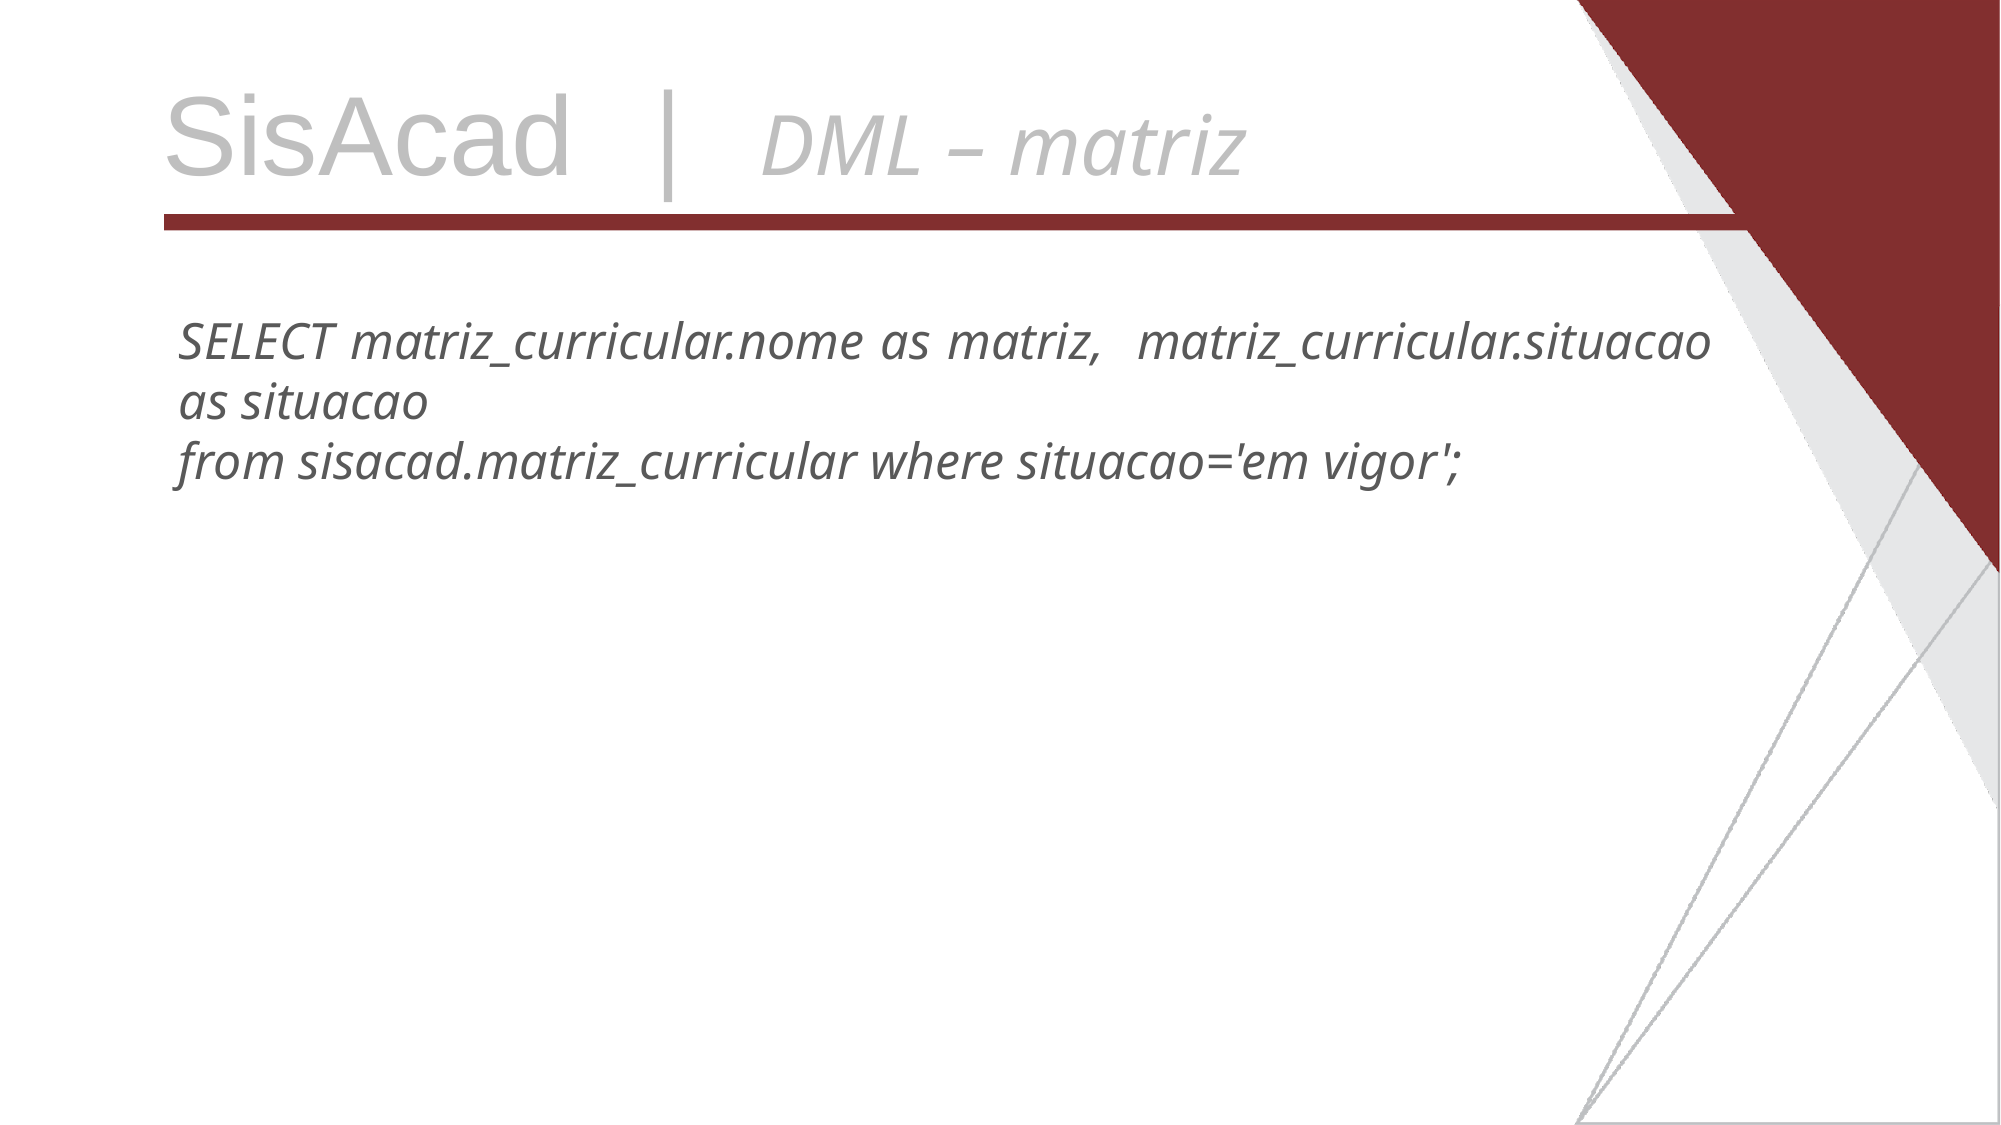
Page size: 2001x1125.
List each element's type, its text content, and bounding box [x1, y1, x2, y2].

text_box [164, 214, 1927, 231]
text_box SELECT matriz_curricular.nome as matriz, matriz_curricular.situacao as situacao from sisacad.matriz_curricular where situacao='em vigor'; [164, 302, 1730, 1125]
text_box SisAcad | DML – matriz [147, 55, 1681, 208]
picture [0, 0, 2001, 1125]
